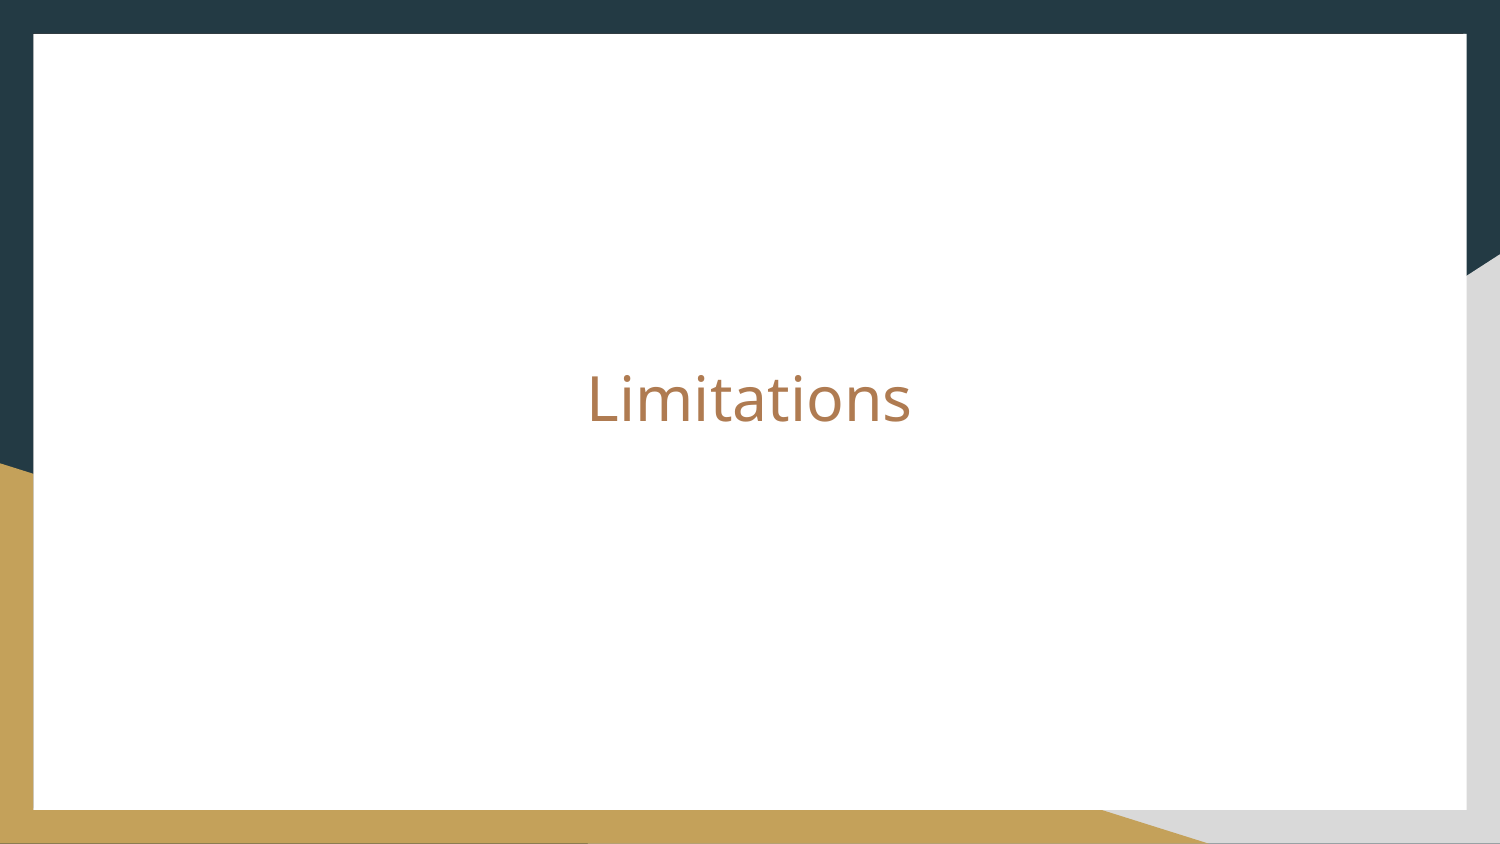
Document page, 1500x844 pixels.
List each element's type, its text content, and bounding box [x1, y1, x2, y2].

title Limitations [134, 343, 1366, 501]
